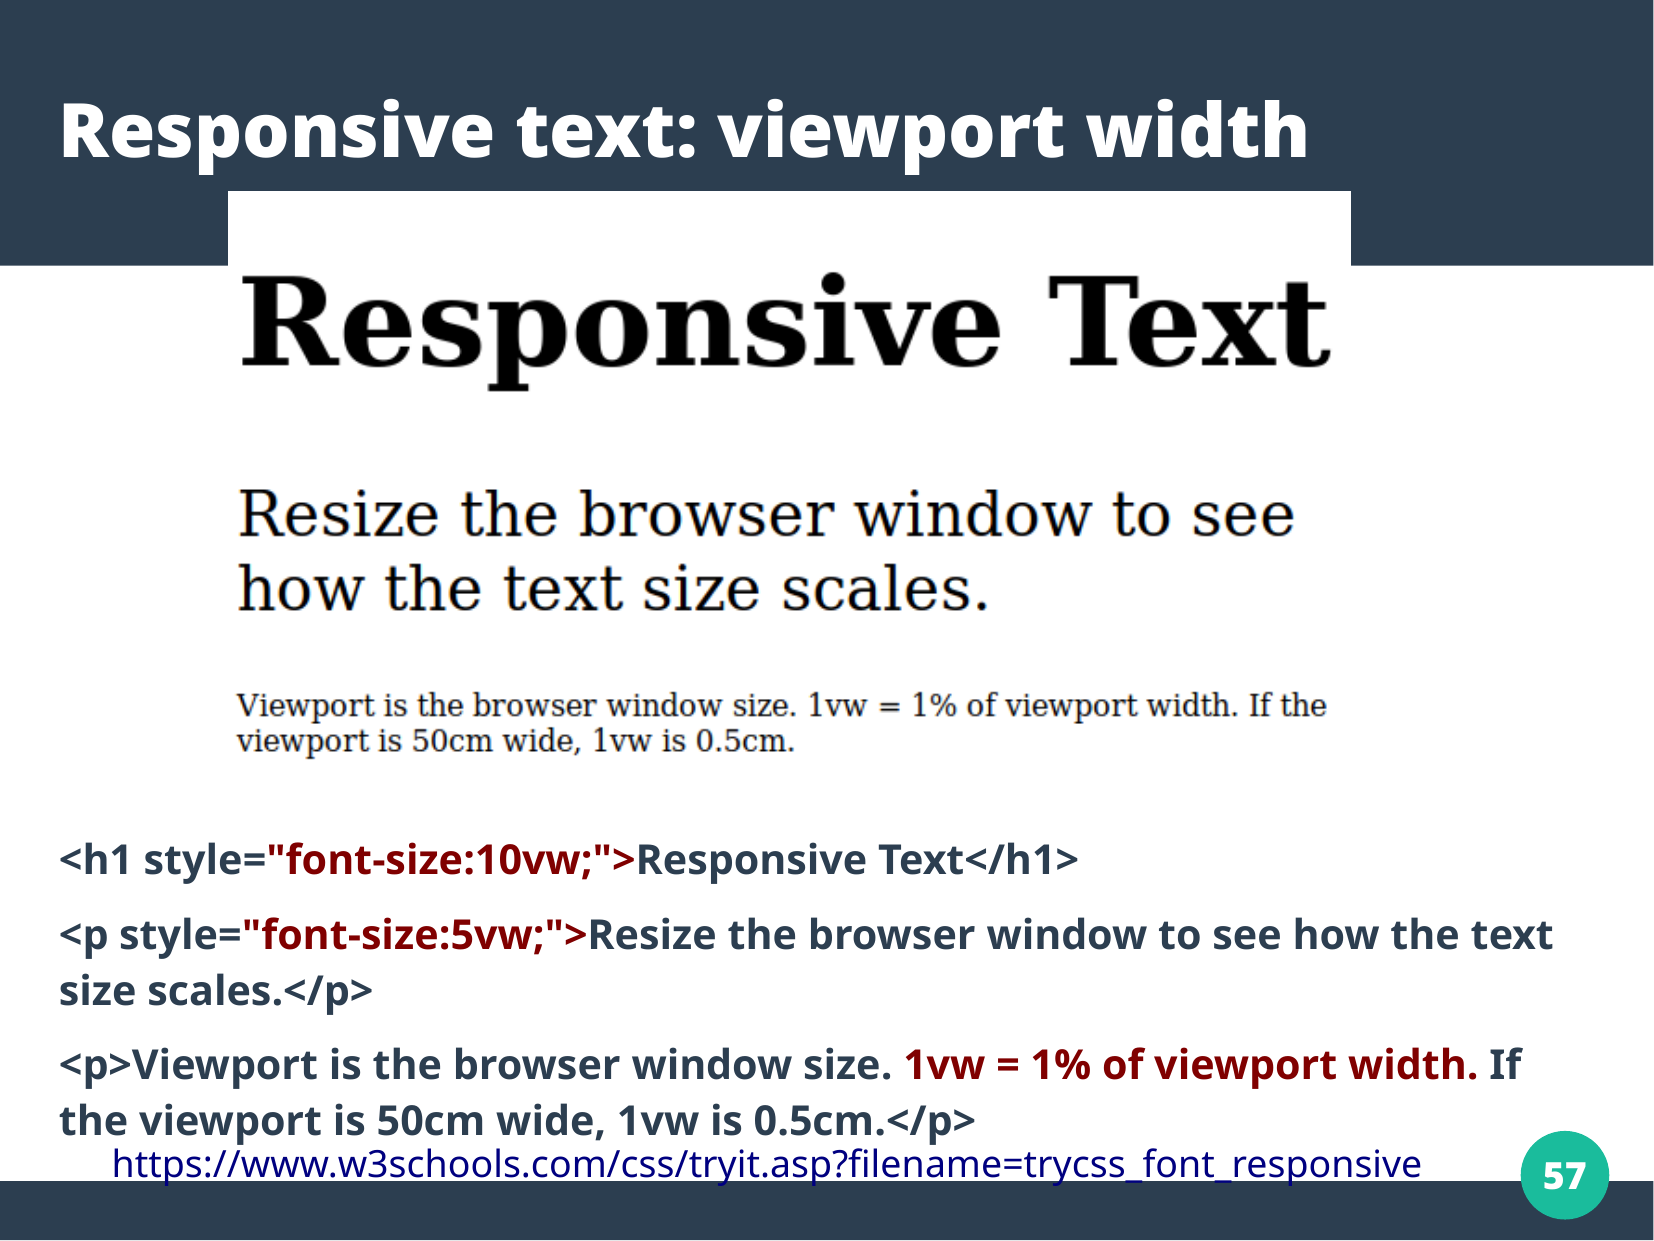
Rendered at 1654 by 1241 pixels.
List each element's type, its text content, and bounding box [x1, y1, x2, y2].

list <h1 style="font-size:10vw;">Responsive Text</h1> <p style="font-size:5vw;">Resize the browser window to see how the text size scales.</p> <p>Viewport is the browser window size. 1vw = 1% of viewport width. If the viewport is 50cm wide, 1vw is 0.5cm.</p> [59, 756, 1595, 1151]
picture [228, 191, 1351, 756]
title Responsive text: viewport width [59, 49, 1595, 207]
text_box https://www.w3schools.com/css/tryit.asp?filename=trycss_font_responsive [96, 1130, 1532, 1189]
